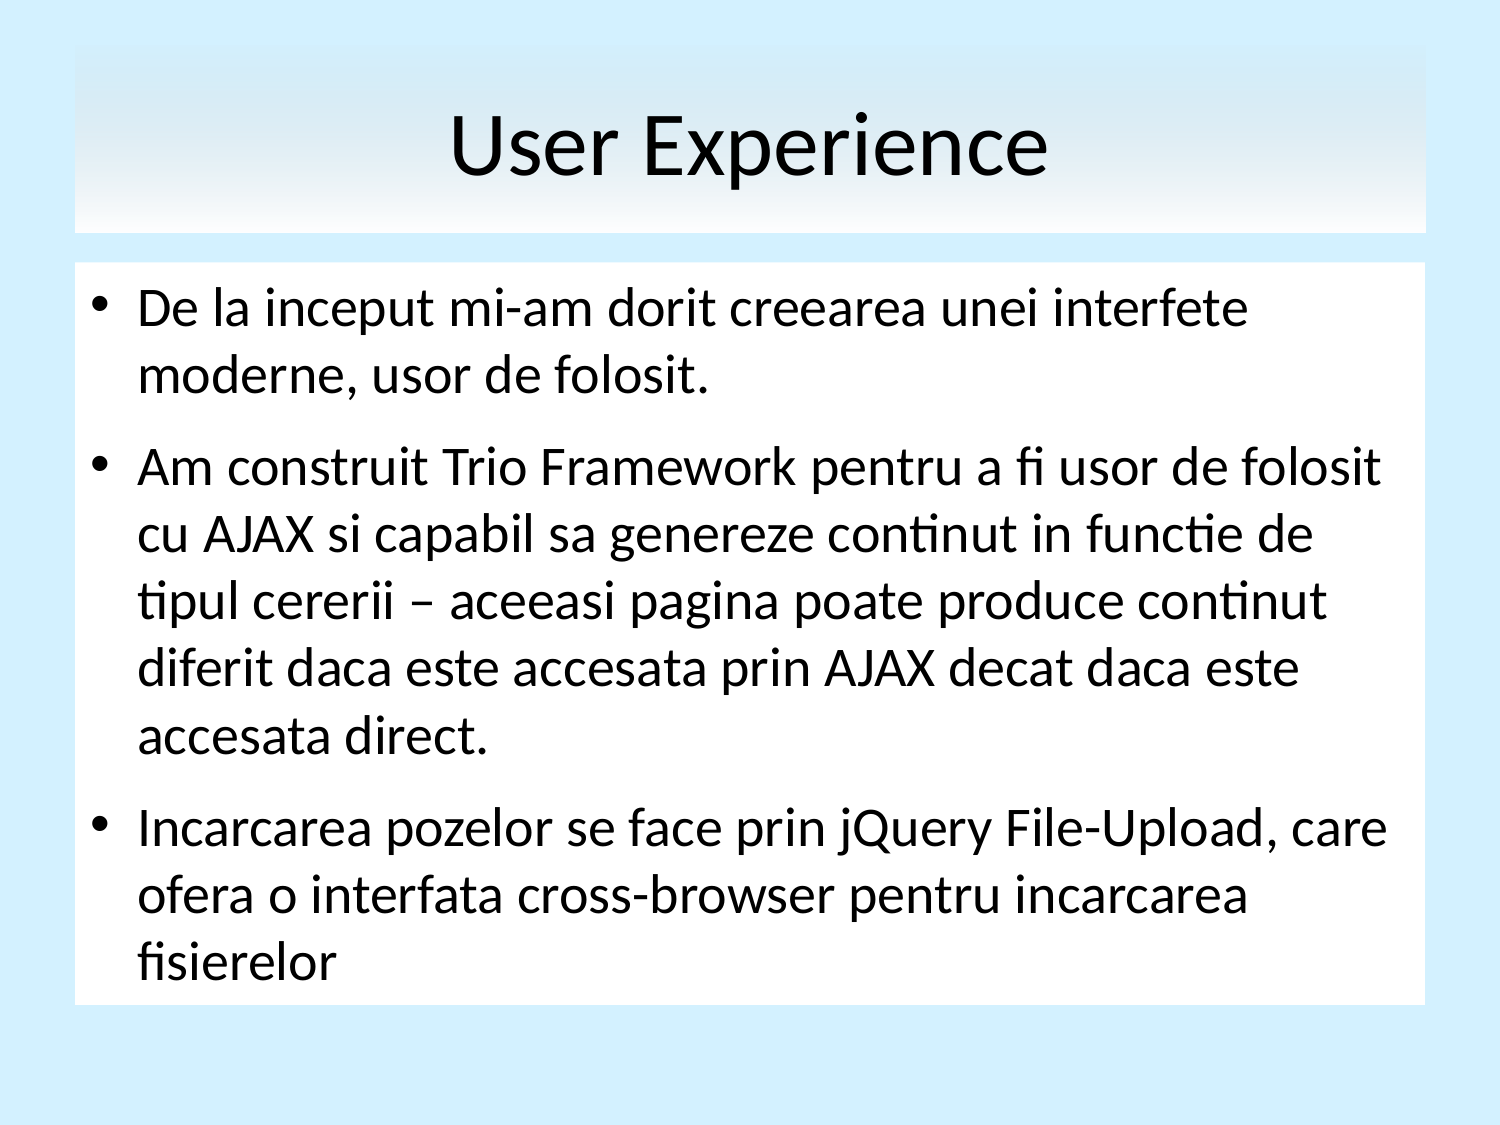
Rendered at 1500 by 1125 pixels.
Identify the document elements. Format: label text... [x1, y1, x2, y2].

title User Experience [75, 45, 1425, 233]
list De la inceput mi-am dorit creearea unei interfete moderne, usor de folosit. Am construit Trio Framework pentru a fi usor de folosit cu AJAX si capabil sa genereze continut in functie de tipul cererii – aceeasi pagina poate produce continut diferit daca este accesata prin AJAX decat daca este accesata direct. Incarcarea pozelor se face prin jQuery File-Upload, care ofera o interfata cross-browser pentru incarcarea fisierelor [75, 262, 1425, 1005]
